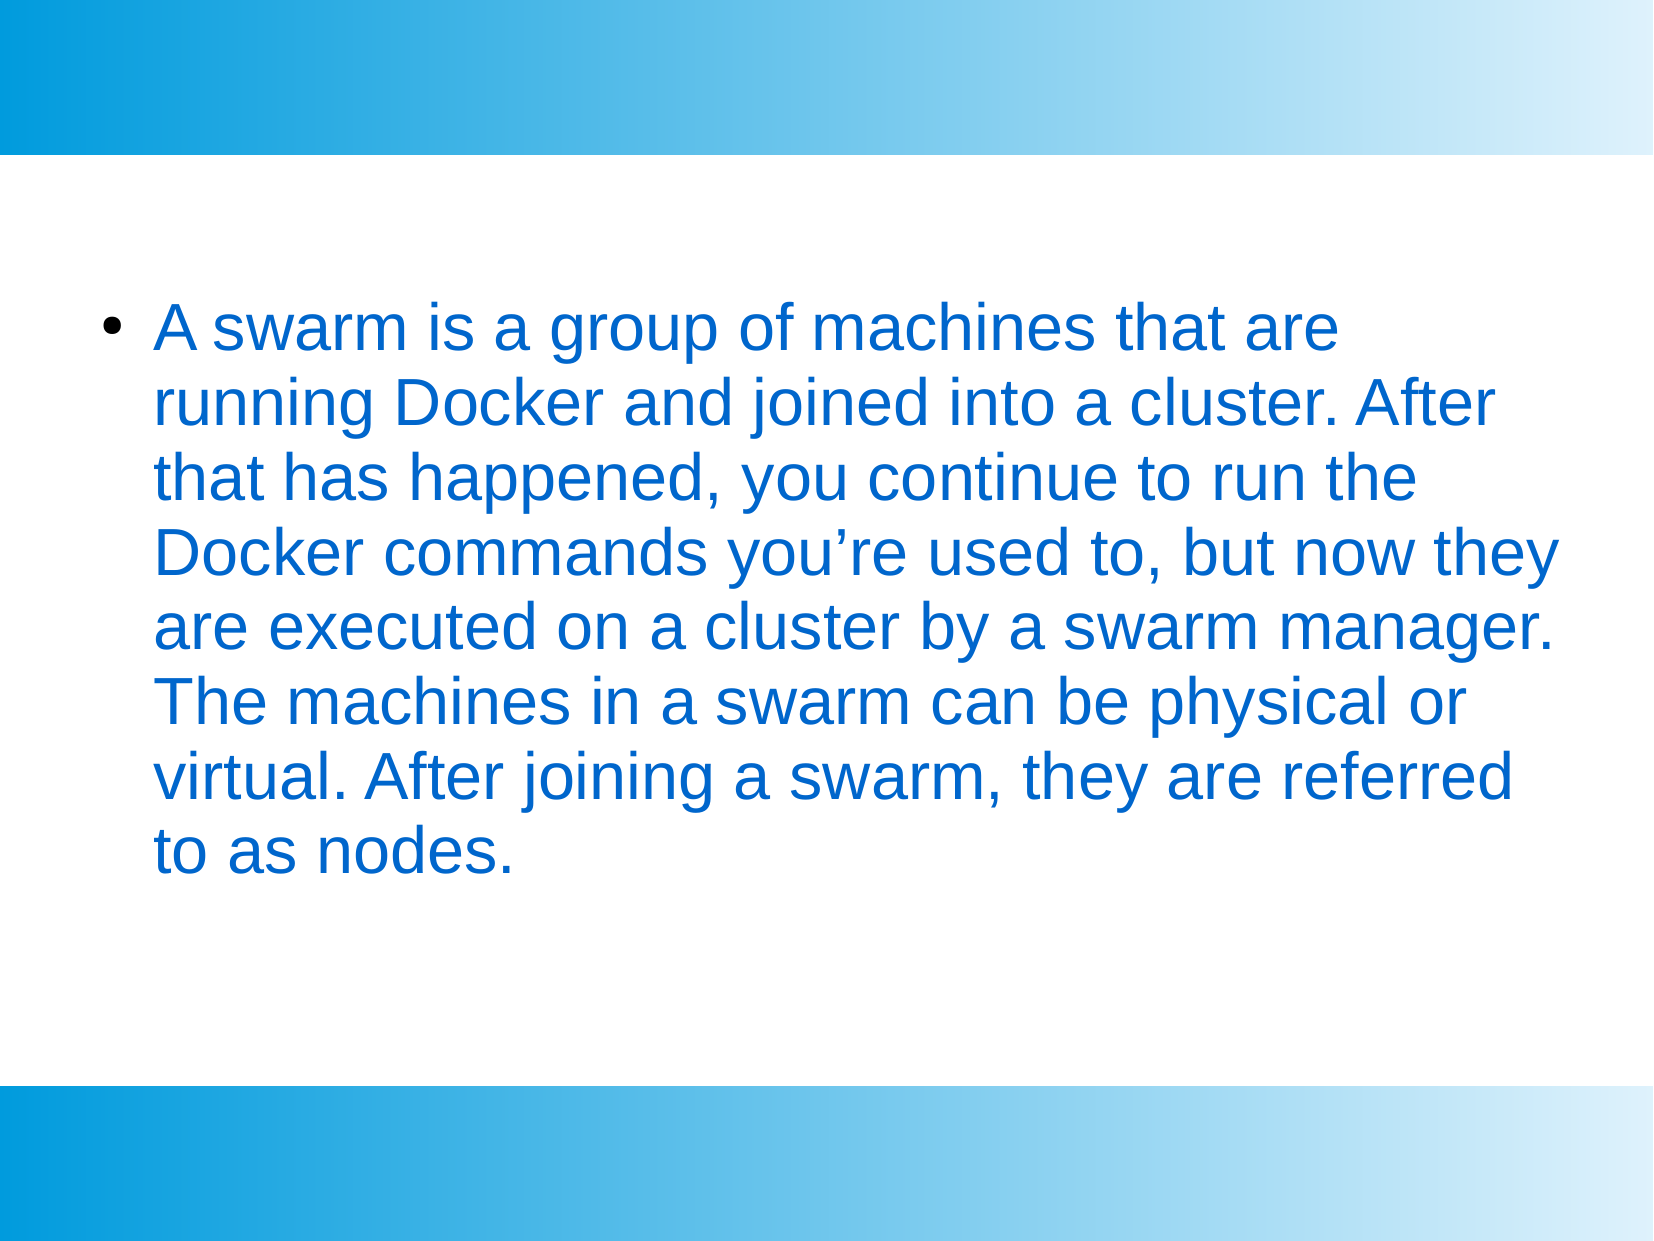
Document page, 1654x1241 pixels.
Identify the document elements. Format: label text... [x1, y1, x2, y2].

list A swarm is a group of machines that are running Docker and joined into a cluster. After that has happened, you continue to run the Docker commands you’re used to, but now they are executed on a cluster by a swarm manager. The machines in a swarm can be physical or virtual. After joining a swarm, they are referred to as nodes. [82, 290, 1571, 1010]
